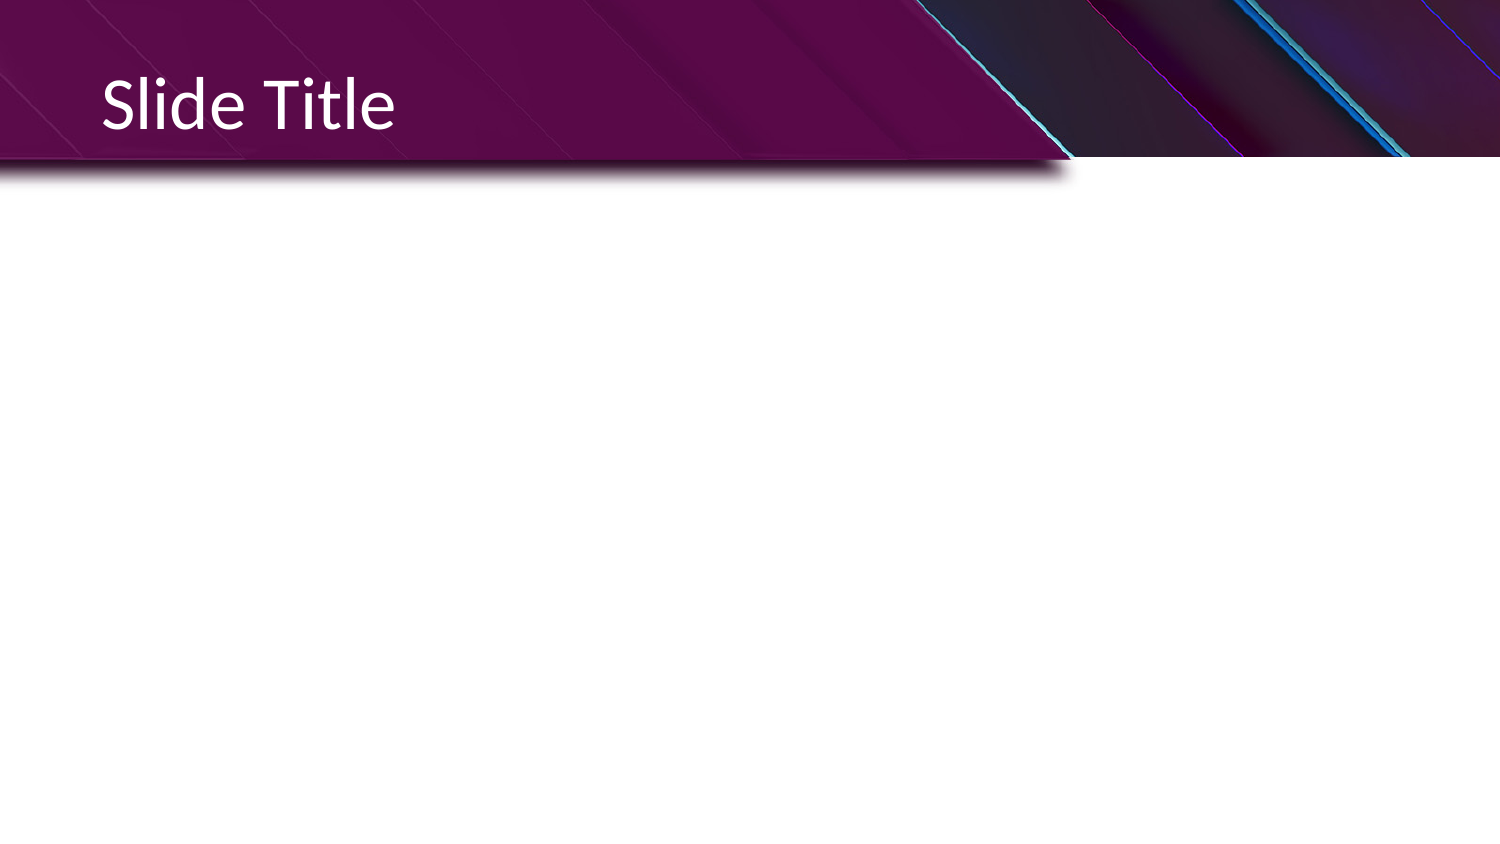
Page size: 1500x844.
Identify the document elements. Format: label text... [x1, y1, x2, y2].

text_box Slide Title [86, 37, 1414, 163]
picture [0, 0, 1500, 844]
